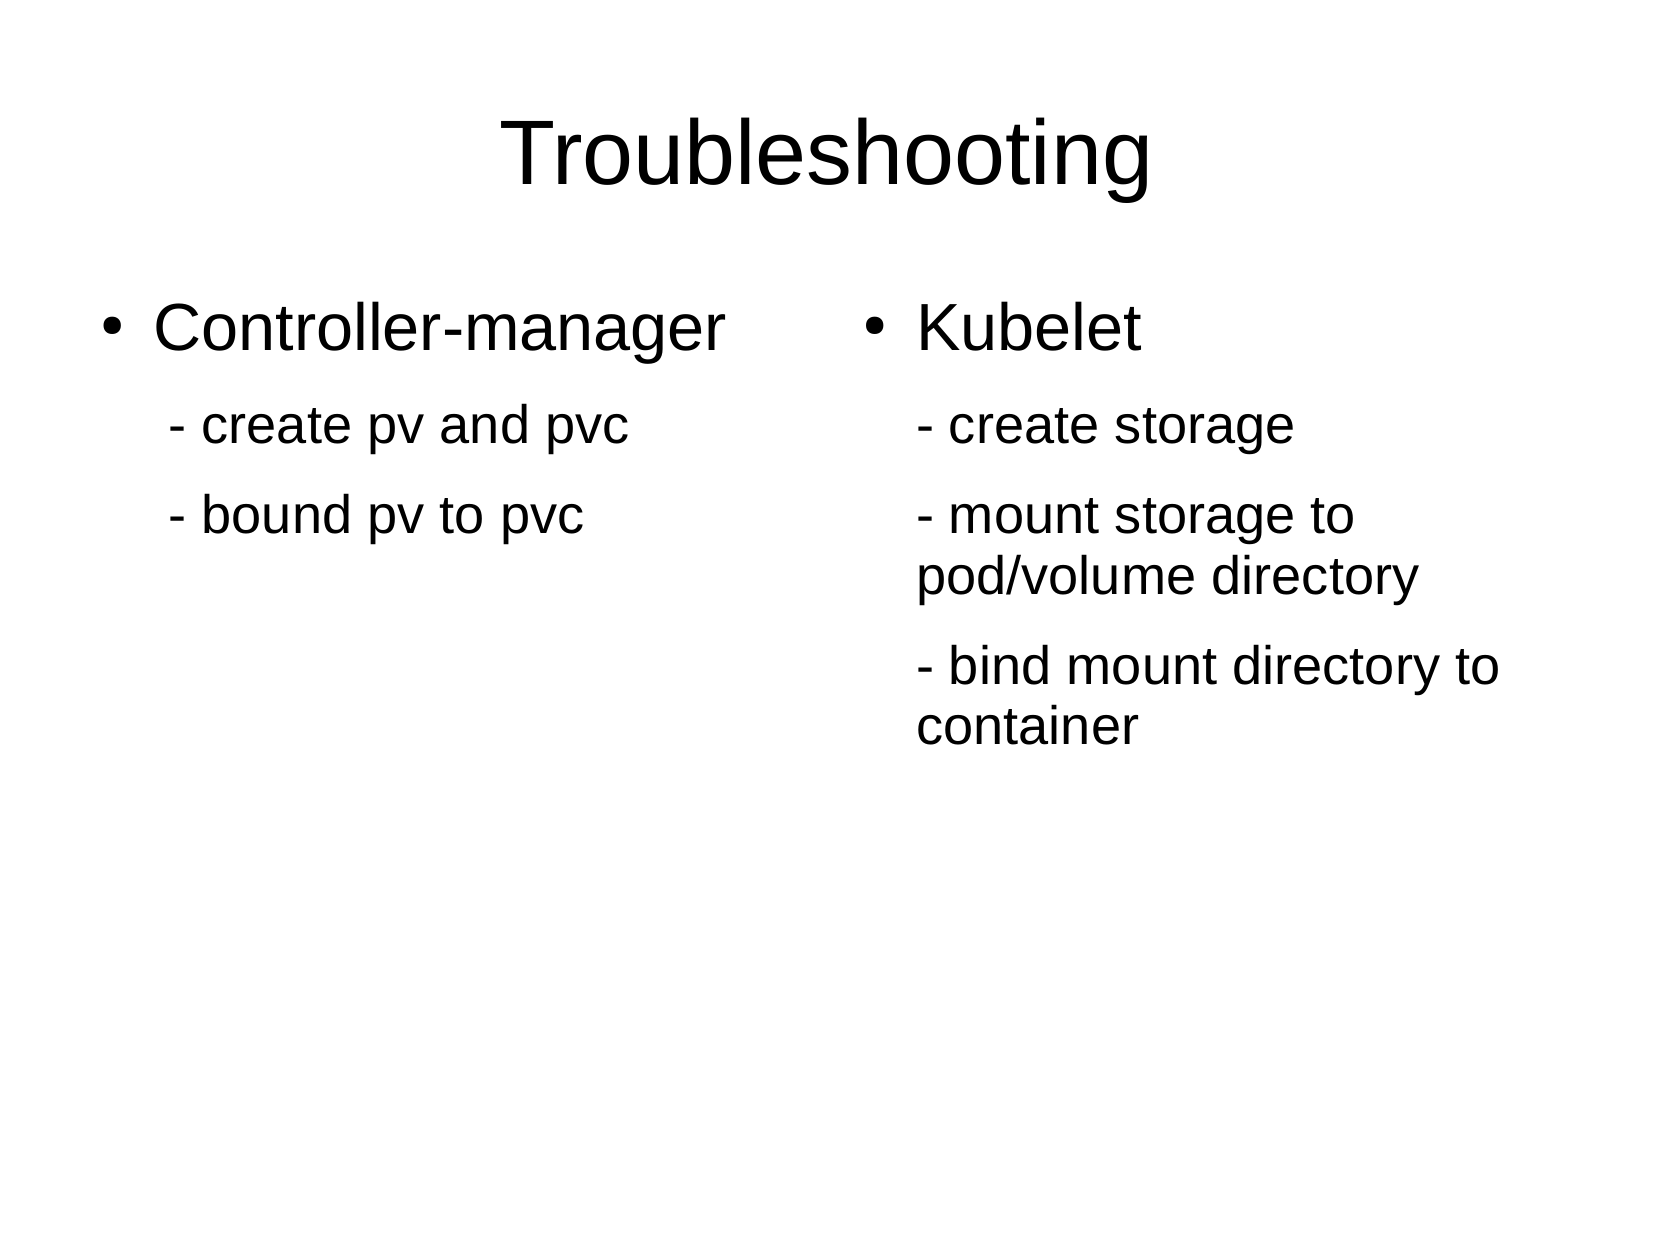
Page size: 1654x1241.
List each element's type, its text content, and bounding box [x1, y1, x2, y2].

list Kubelet - create storage - mount storage to pod/volume directory - bind mount directory to container [845, 290, 1572, 1010]
list Controller-manager - create pv and pvc - bound pv to pvc [82, 290, 809, 1010]
title Troubleshooting [82, 49, 1571, 257]
